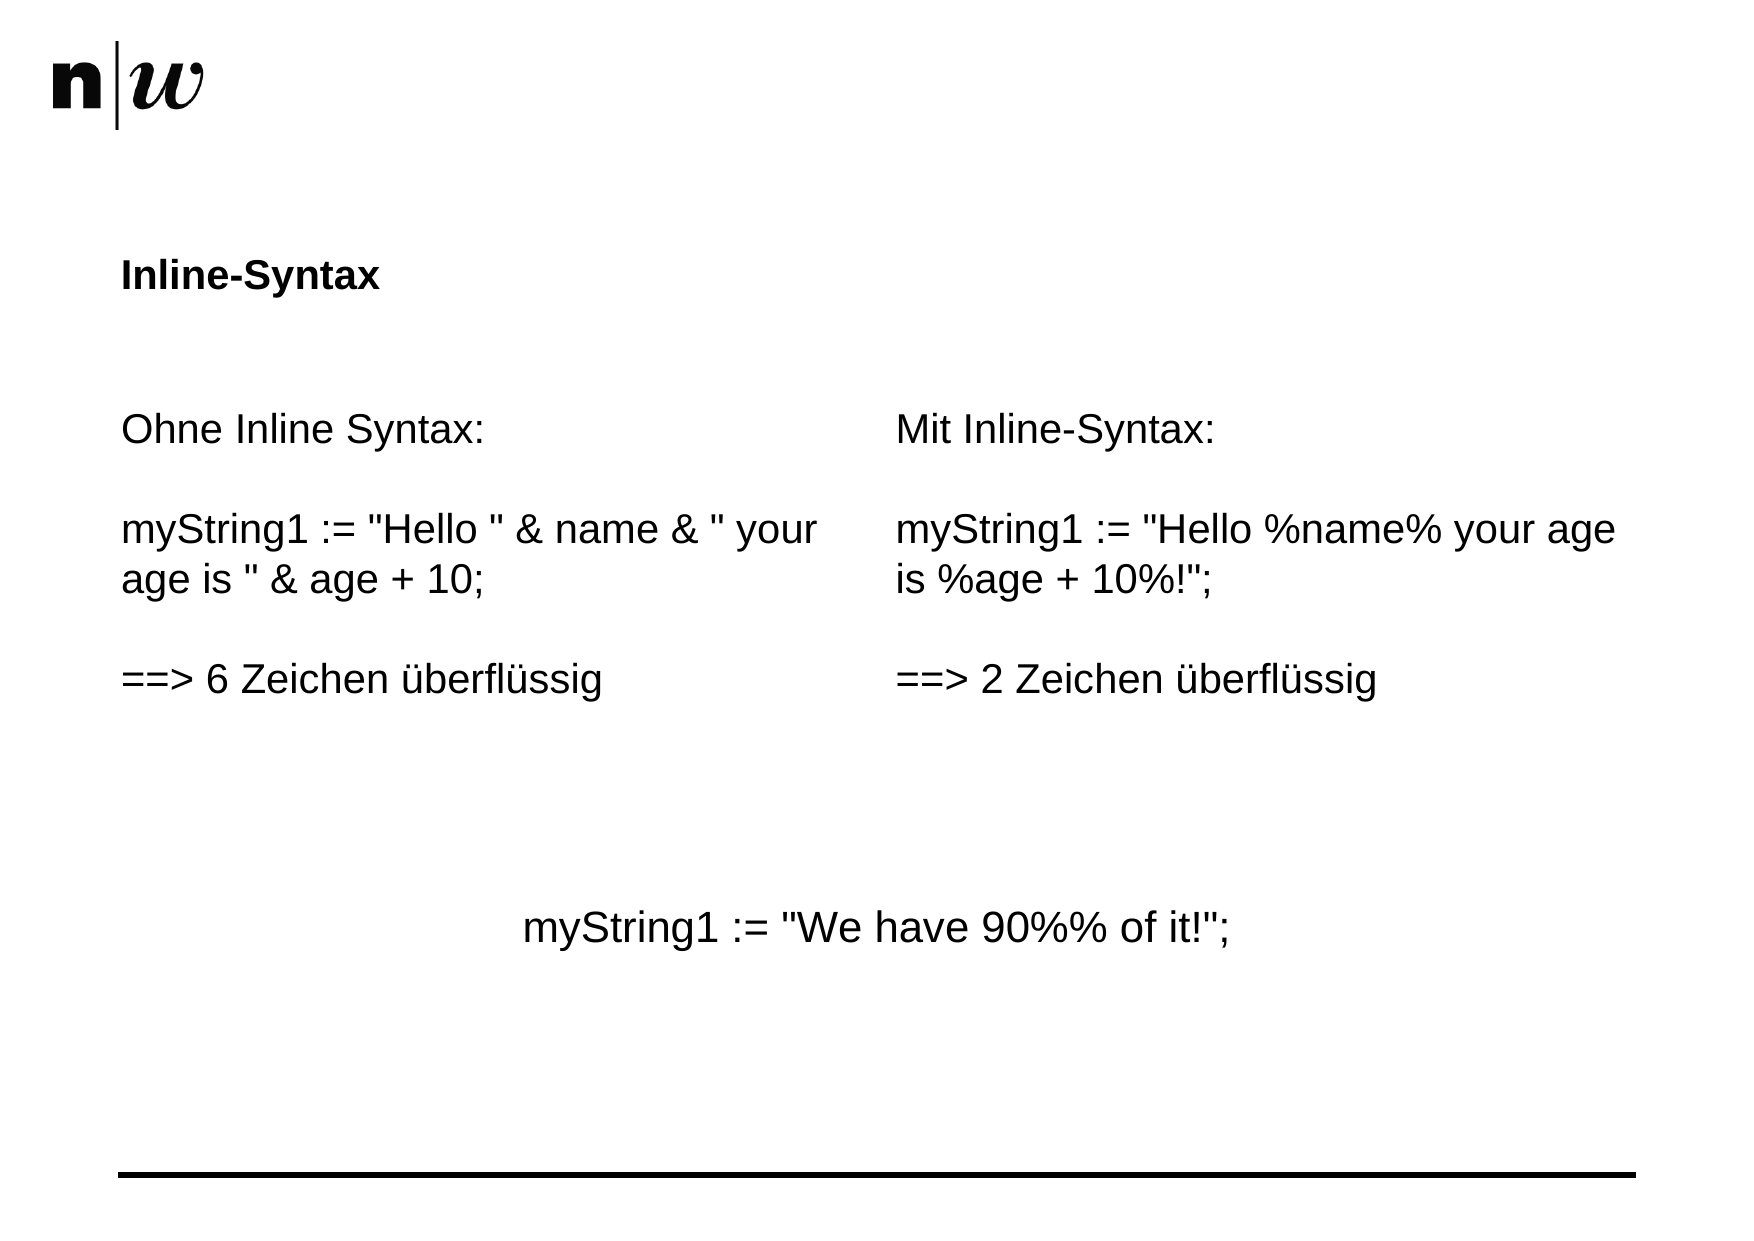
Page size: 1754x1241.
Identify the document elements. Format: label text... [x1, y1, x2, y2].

list Mit Inline-Syntax: myString1 := "Hello %name% your age is %age + 10%!"; ==> 2 Zeichen überflüssig [895, 401, 1634, 827]
title Inline-Syntax [120, 247, 1633, 307]
list Ohne Inline Syntax: myString1 := "Hello " & name & " your age is " & age + 10; ==> 6 Zeichen überflüssig [121, 401, 859, 827]
text_box myString1 := "We have 90%% of it!"; [227, 891, 1527, 960]
picture [53, 41, 204, 130]
